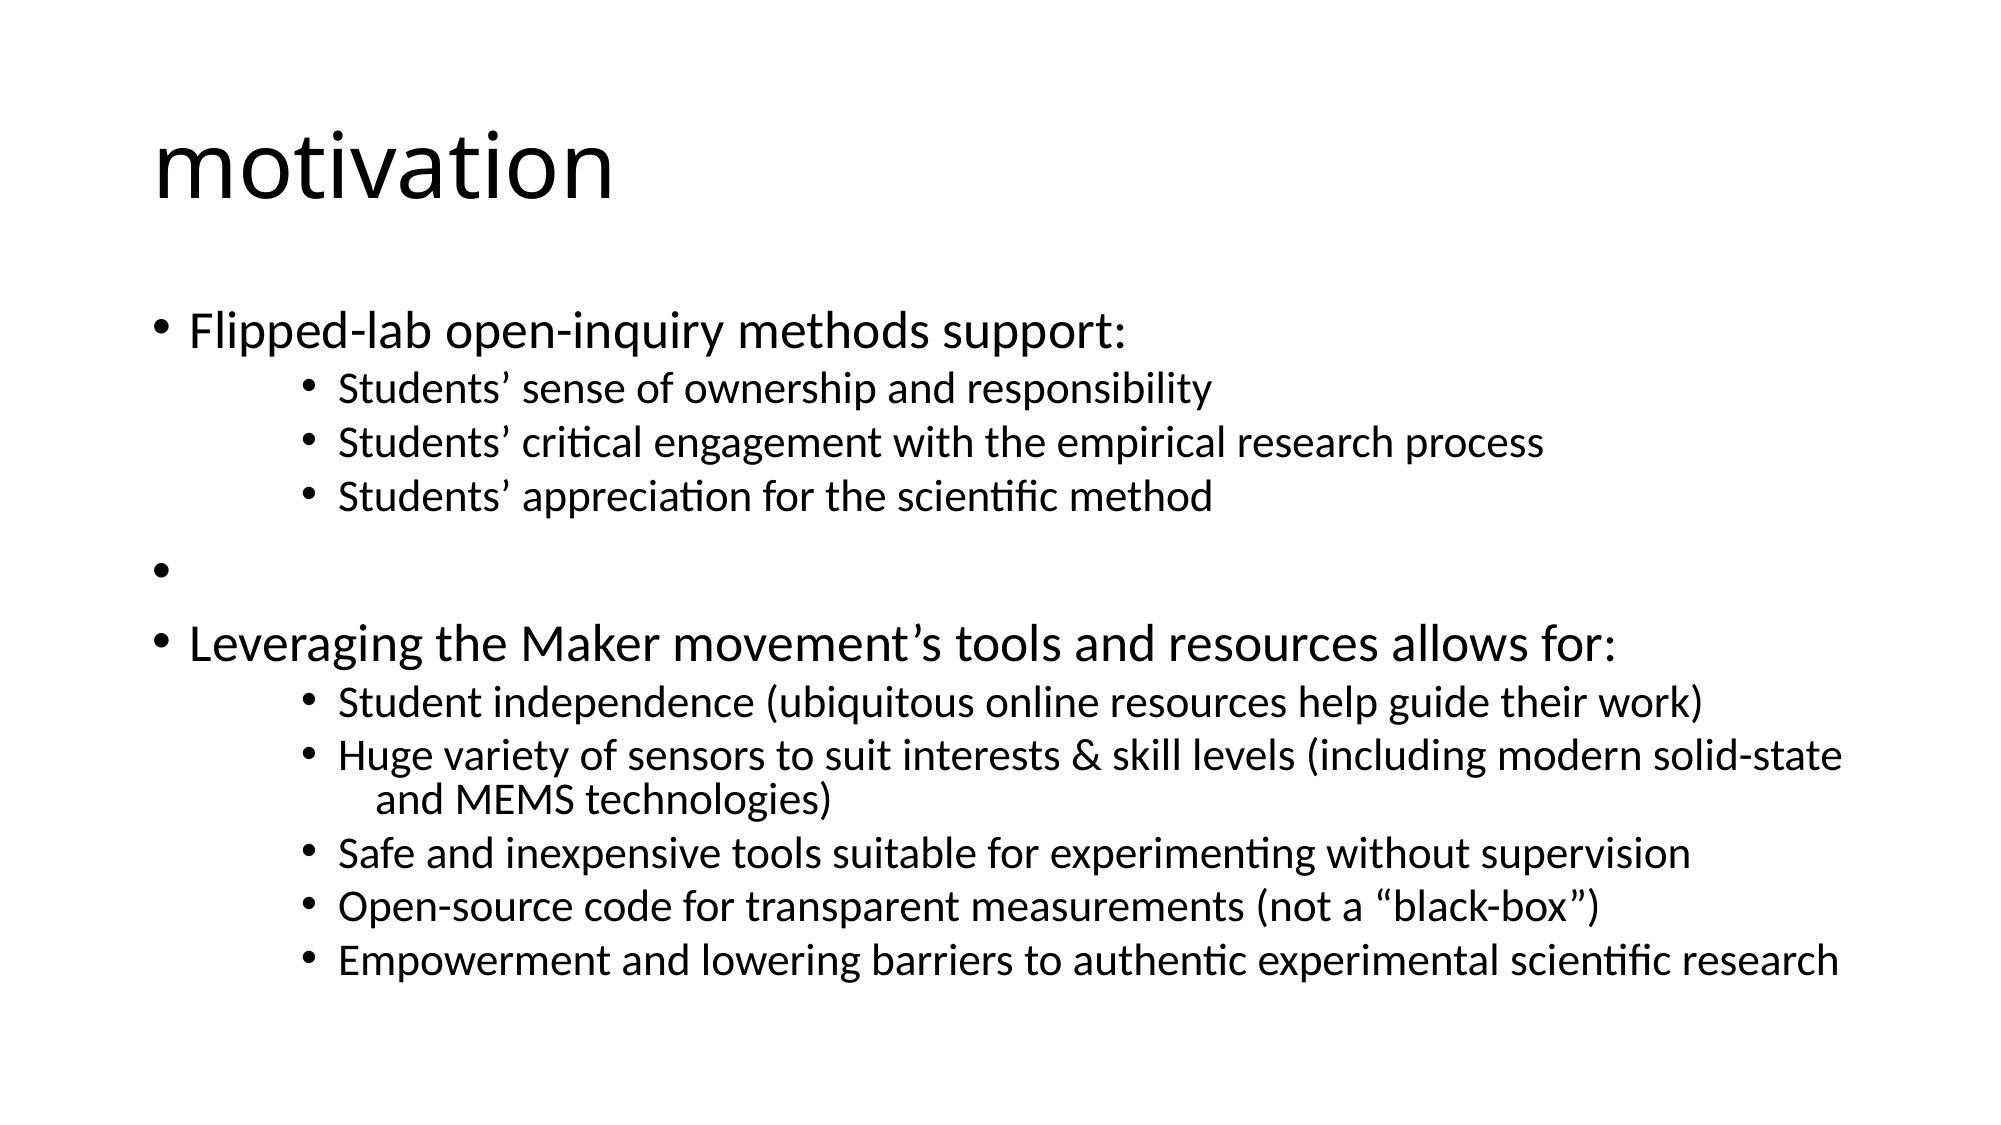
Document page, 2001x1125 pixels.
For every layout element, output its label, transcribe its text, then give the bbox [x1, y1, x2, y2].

title motivation [137, 59, 1863, 278]
list Flipped-lab open-inquiry methods support: Students’ sense of ownership and responsibility Students’ critical engagement with the empirical research process Students’ appreciation for the scientific method Leveraging the Maker movement’s tools and resources allows for: Student independence (ubiquitous online resources help guide their work) Huge variety of sensors to suit interests & skill levels (including modern solid-state and MEMS technologies) Safe and inexpensive tools suitable for experimenting without supervision Open-source code for transparent measurements (not a “black-box”) Empowerment and lowering barriers to authentic experimental scientific research [137, 299, 1863, 1014]
